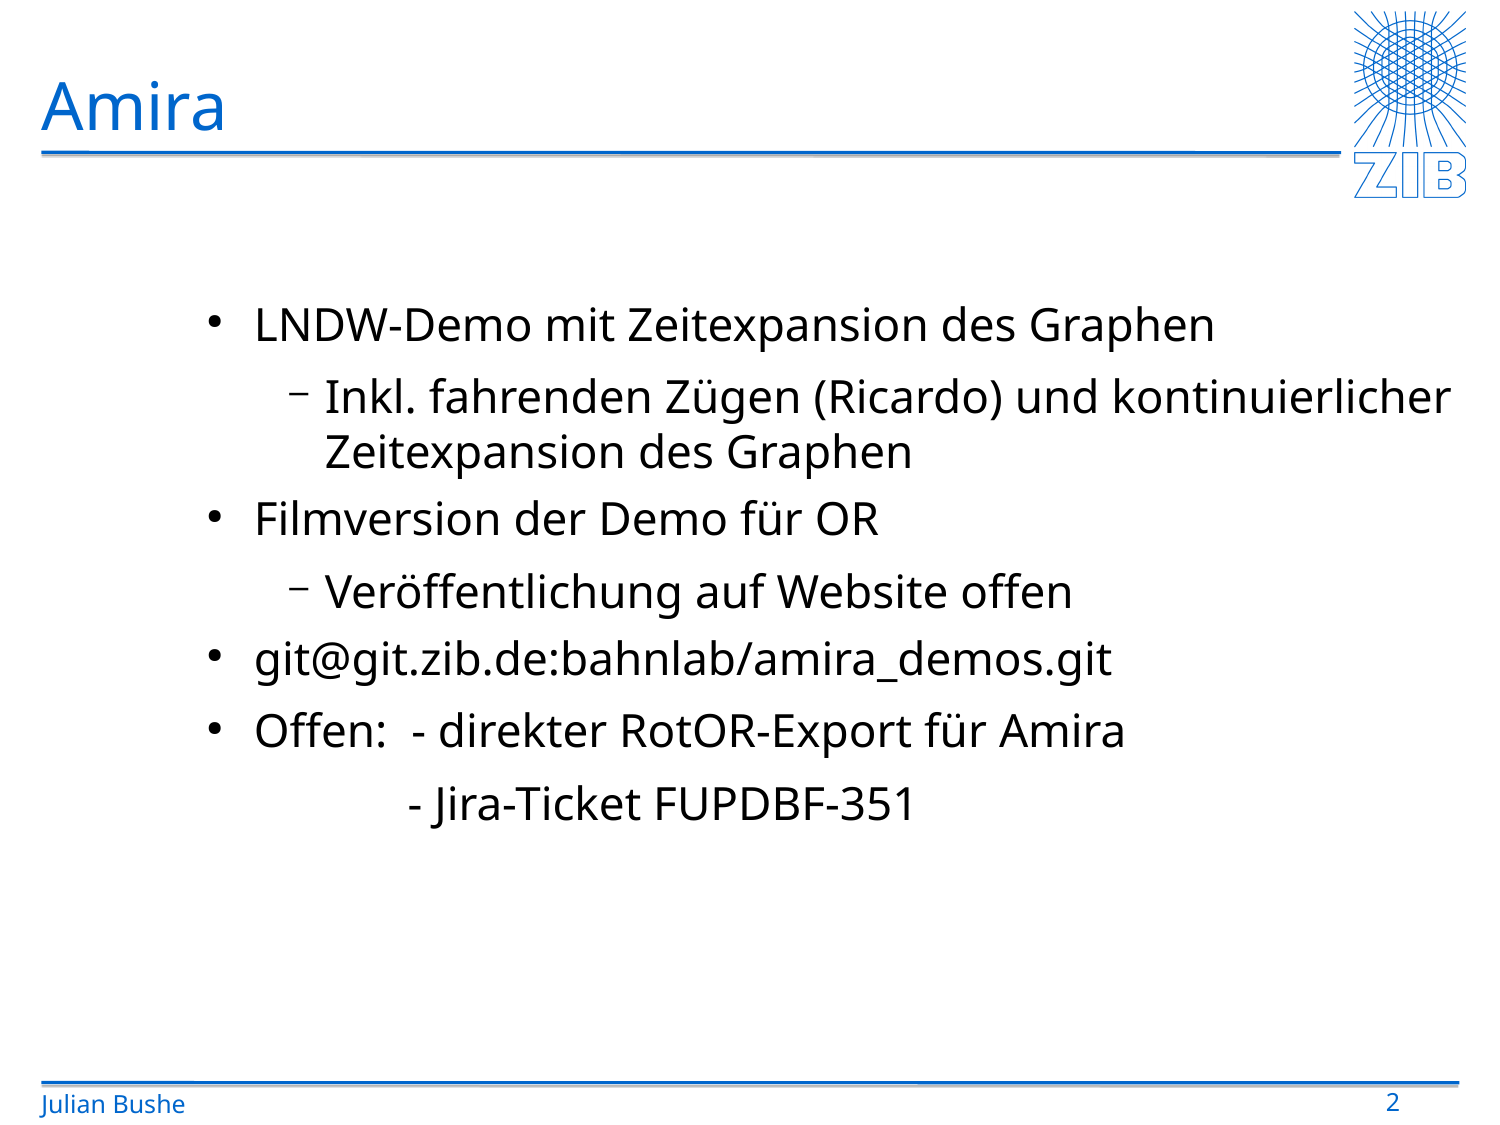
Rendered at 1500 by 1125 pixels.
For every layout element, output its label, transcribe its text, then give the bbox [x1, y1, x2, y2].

title Amira [41, 0, 1342, 152]
picture [1353, 11, 1466, 198]
footer Julian Bushe [41, 1082, 1370, 1124]
slide_number <Foliennummer> [1370, 1082, 1460, 1124]
list LNDW-Demo mit Zeitexpansion des Graphen Inkl. fahrenden Zügen (Ricardo) und kontinuierlicher Zeitexpansion des Graphen Filmversion der Demo für OR Veröffentlichung auf Website offen git@git.zib.de:bahnlab/amira_demos.git Offen: - direkter RotOR-Export für Amira - Jira-Ticket FUPDBF-351 [41, 168, 1460, 1079]
